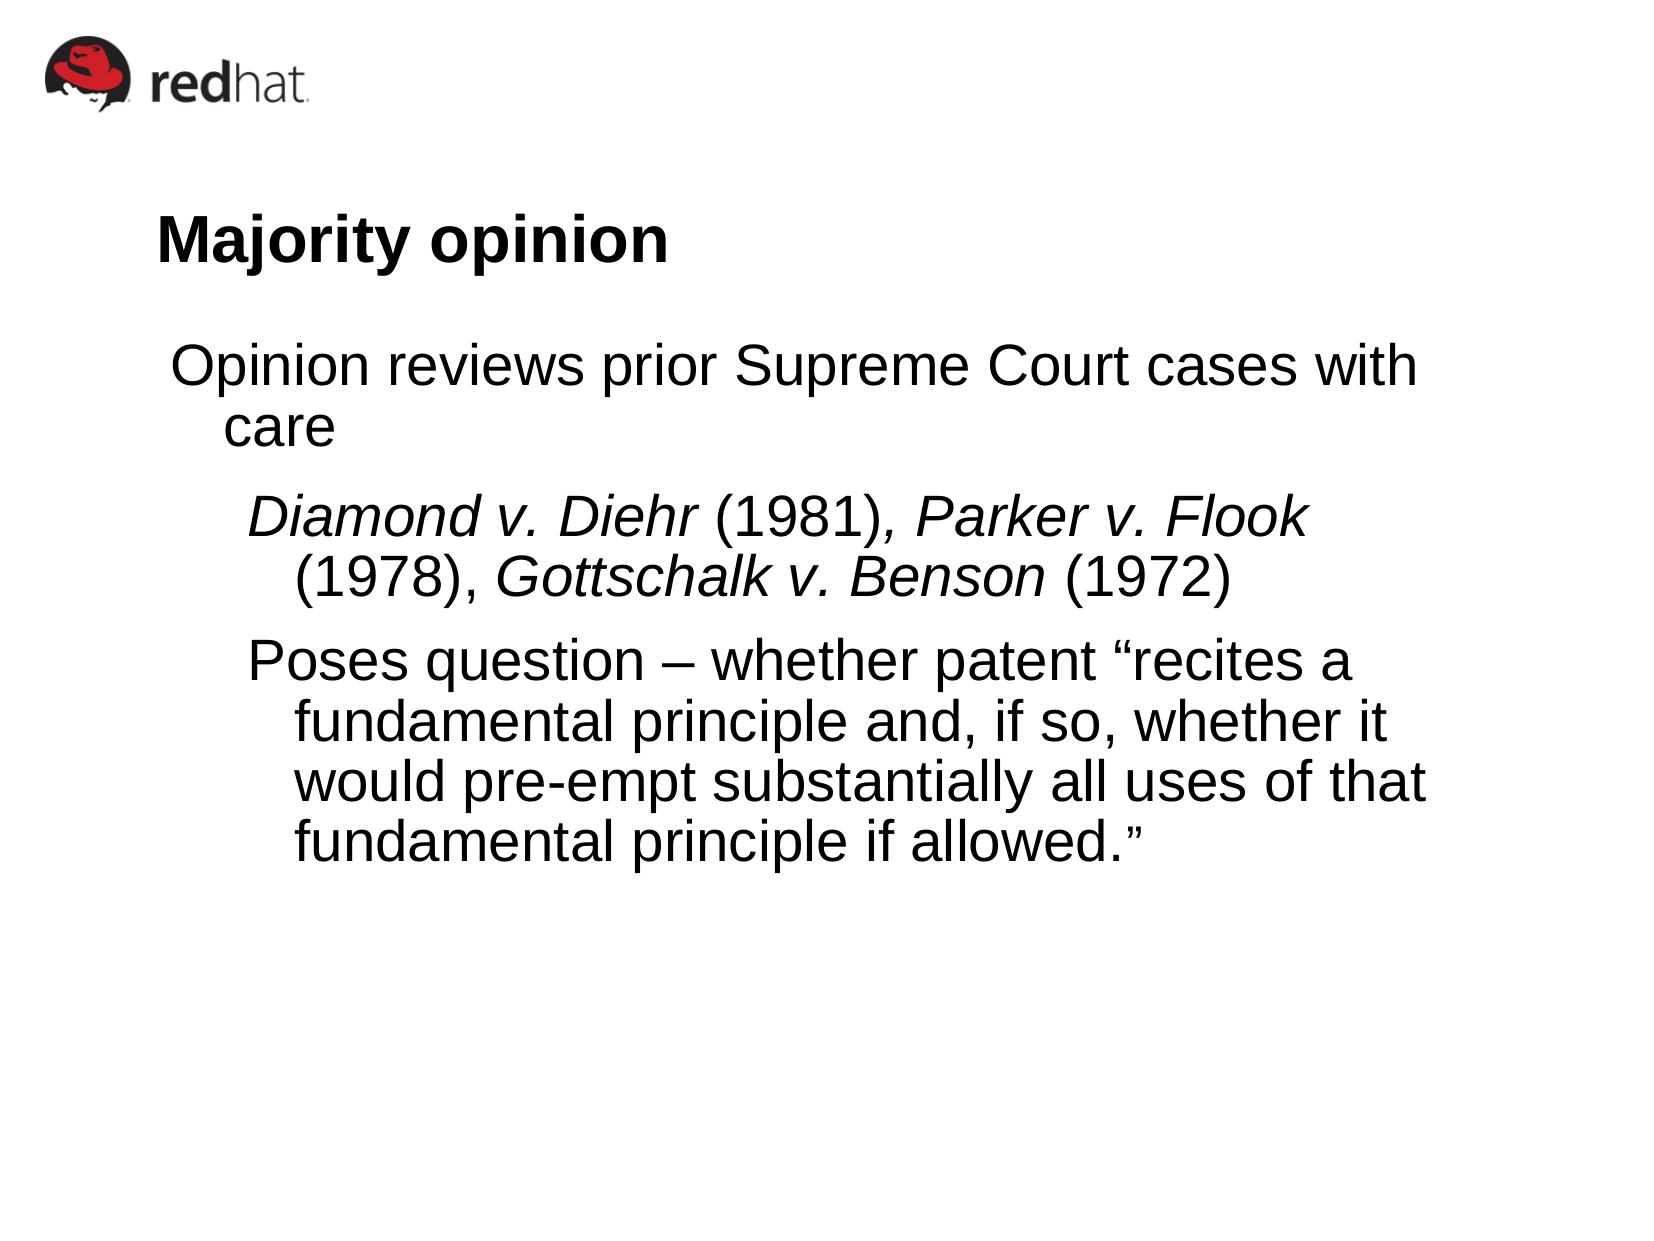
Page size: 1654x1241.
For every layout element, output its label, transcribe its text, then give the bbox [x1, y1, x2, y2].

list Opinion reviews prior Supreme Court cases with care Diamond v. Diehr (1981), Parker v. Flook (1978), Gottschalk v. Benson (1972) Poses question – whether patent “recites a fundamental principle and, if so, whether it would pre-empt substantially all uses of that fundamental principle if allowed.” [152, 337, 1498, 1116]
picture [45, 36, 309, 122]
title Majority opinion [156, 204, 1502, 280]
